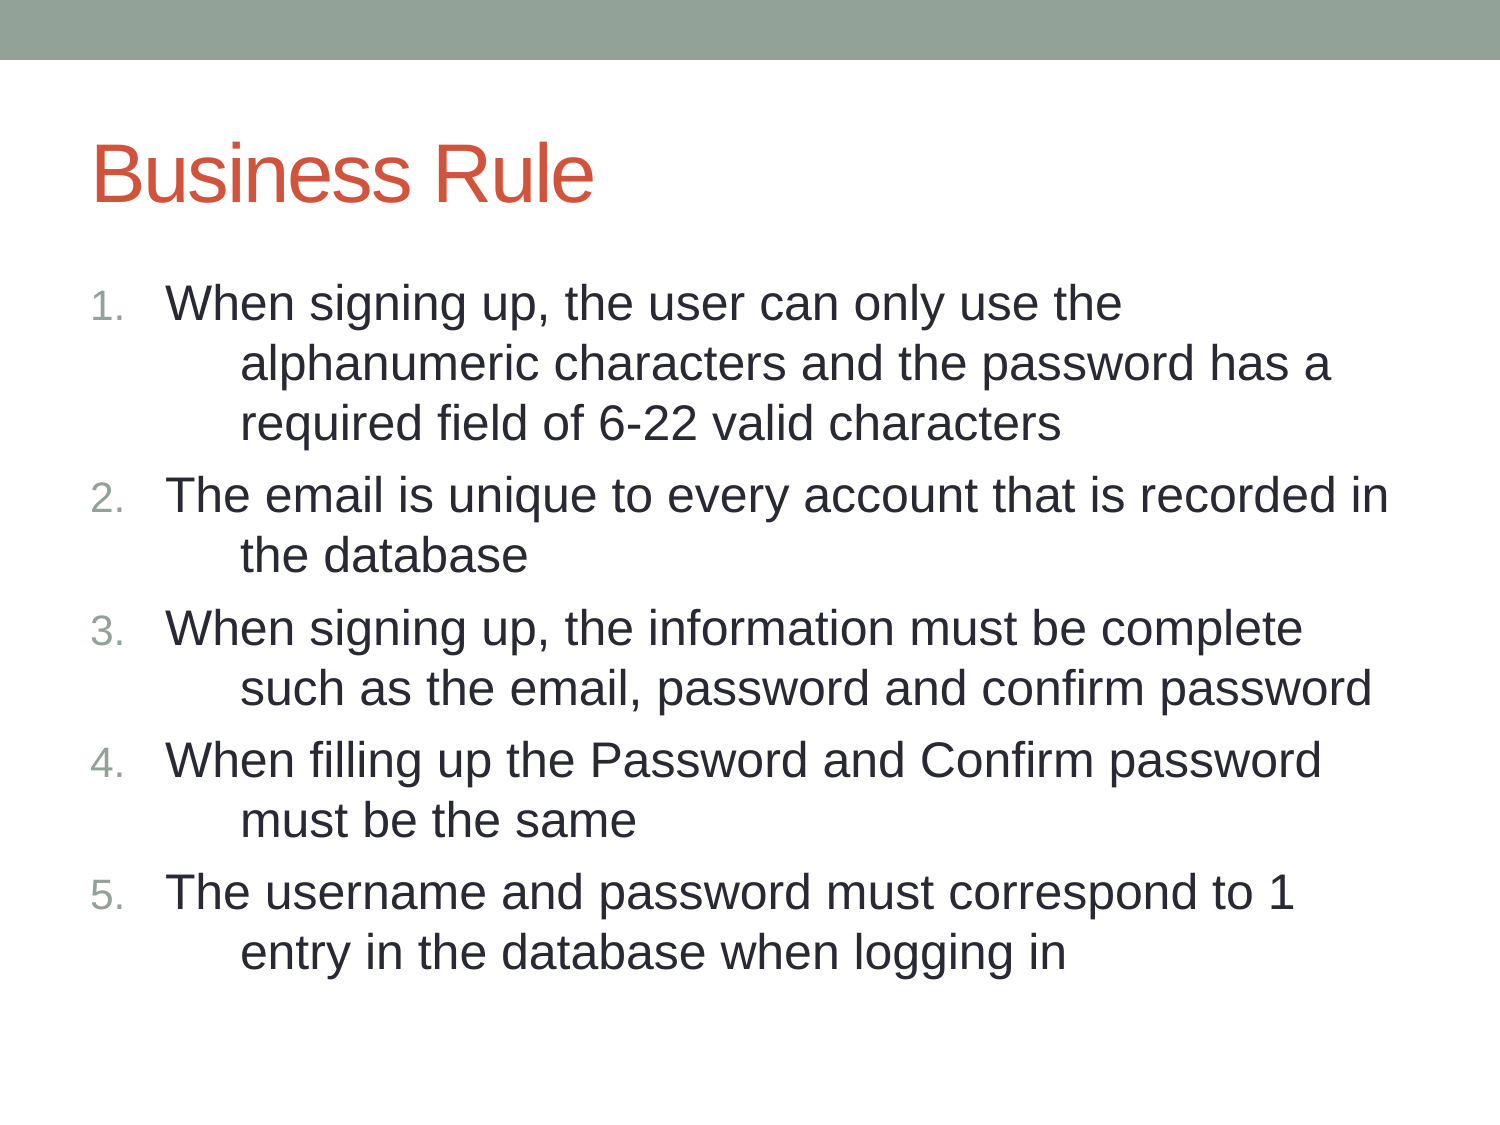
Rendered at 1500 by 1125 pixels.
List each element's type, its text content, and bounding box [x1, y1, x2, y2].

list When signing up, the user can only use the alphanumeric characters and the password has a required field of 6-22 valid characters The email is unique to every account that is recorded in the database When signing up, the information must be complete such as the email, password and confirm password When filling up the Password and Confirm password must be the same The username and password must correspond to 1 entry in the database when logging in [75, 262, 1426, 1063]
title Business Rule [75, 87, 1426, 251]
